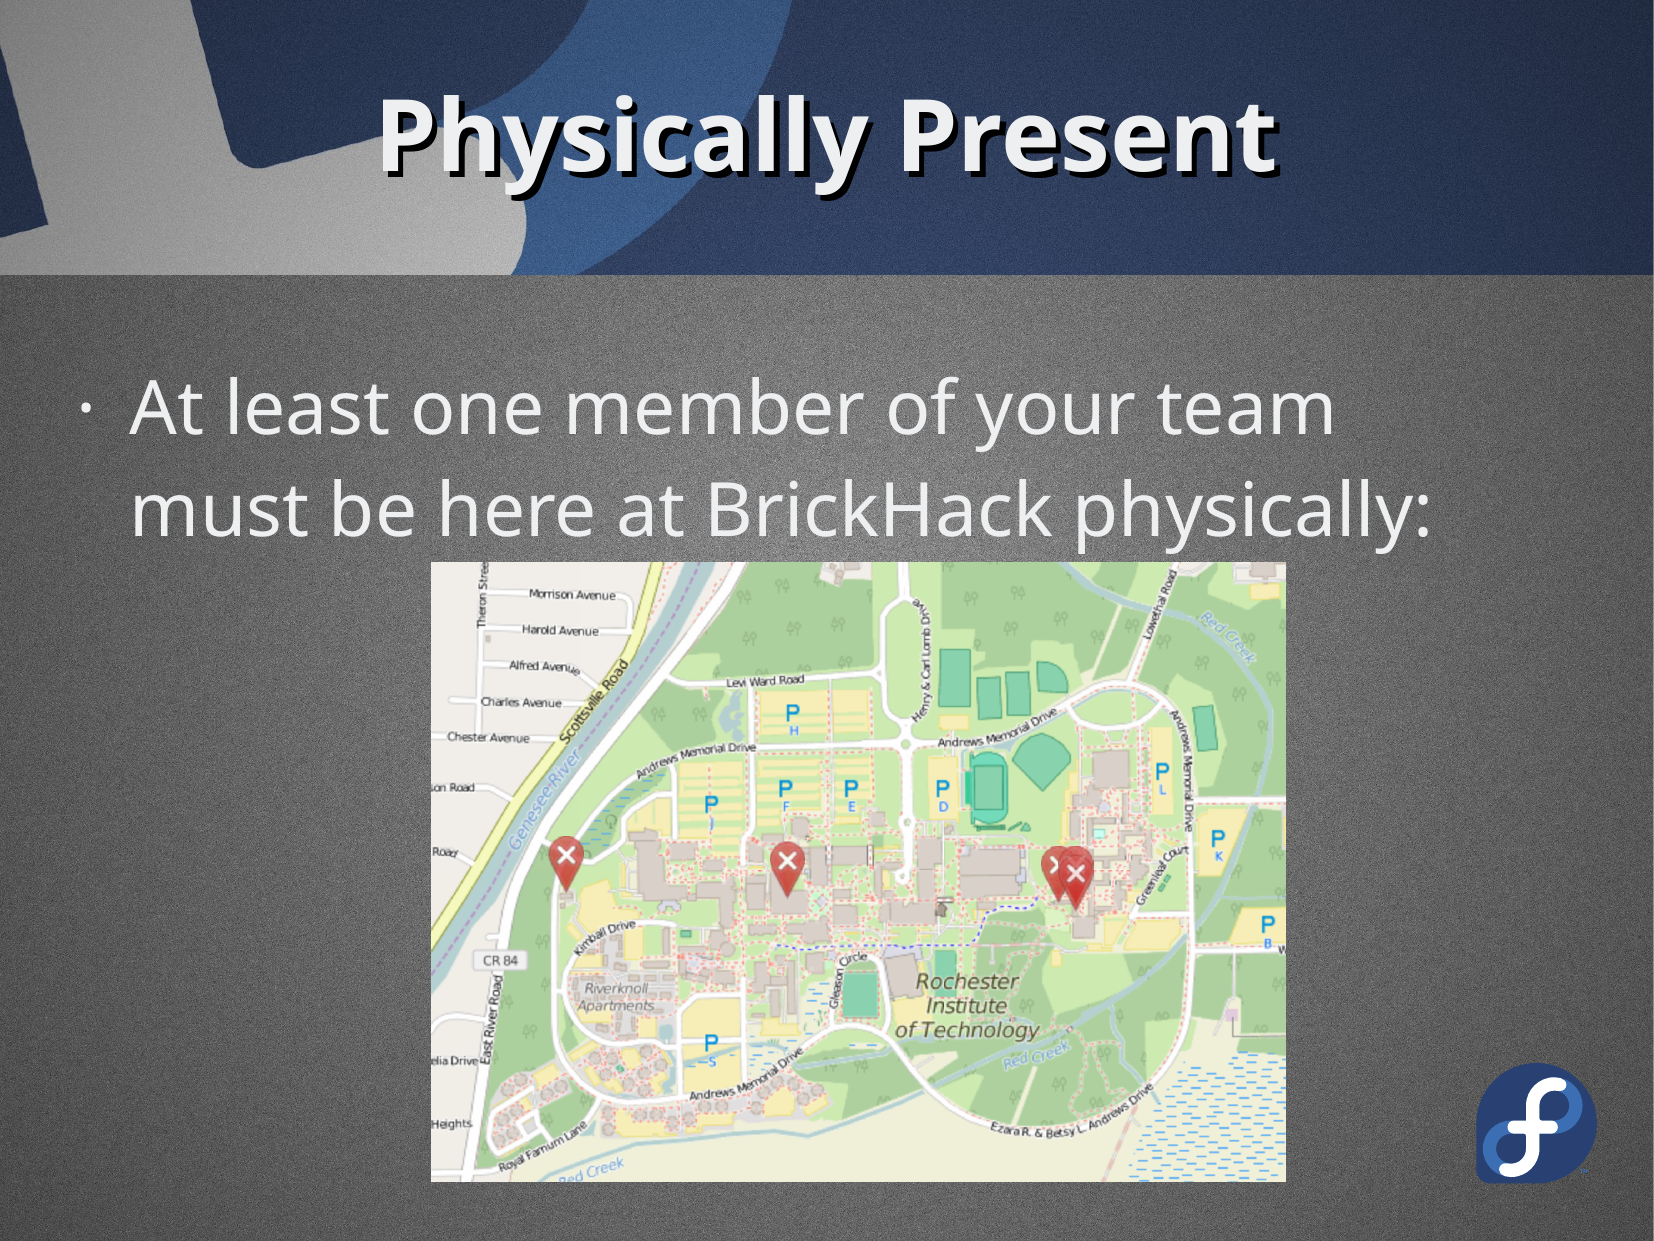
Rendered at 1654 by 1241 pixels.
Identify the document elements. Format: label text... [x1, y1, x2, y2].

title Physically Present [88, 7, 1565, 258]
picture [0, 0, 1654, 1241]
list At least one member of your team must be here at BrickHack physically: [59, 354, 1536, 1063]
